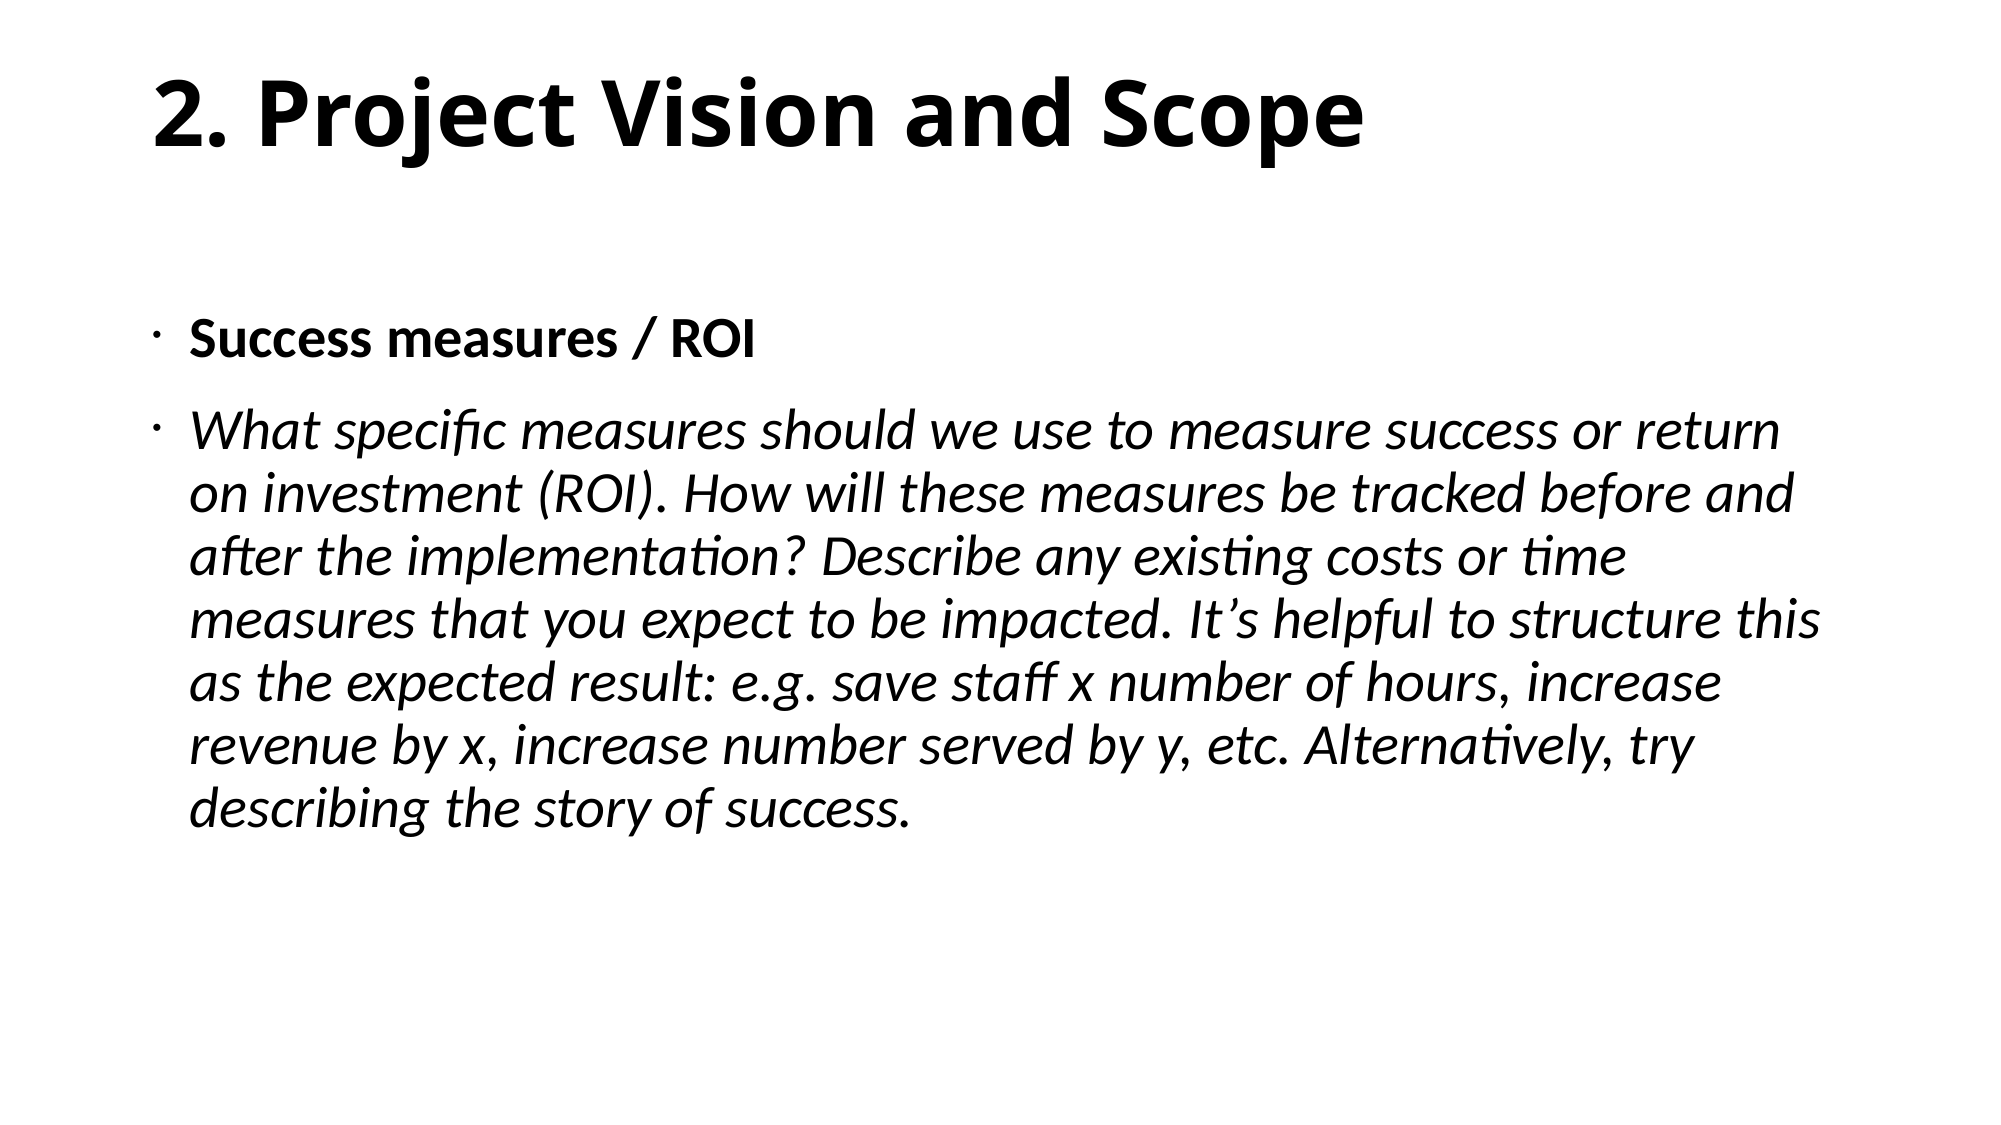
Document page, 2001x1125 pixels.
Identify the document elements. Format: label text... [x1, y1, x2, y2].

list Success measures / ROI What specific measures should we use to measure success or return on investment (ROI). How will these measures be tracked before and after the implementation? Describe any existing costs or time measures that you expect to be impacted. It’s helpful to structure this as the expected result: e.g. save staff x number of hours, increase revenue by x, increase number served by y, etc. Alternatively, try describing the story of success. [137, 299, 1863, 1014]
title 2. Project Vision and Scope [137, 59, 1863, 278]
